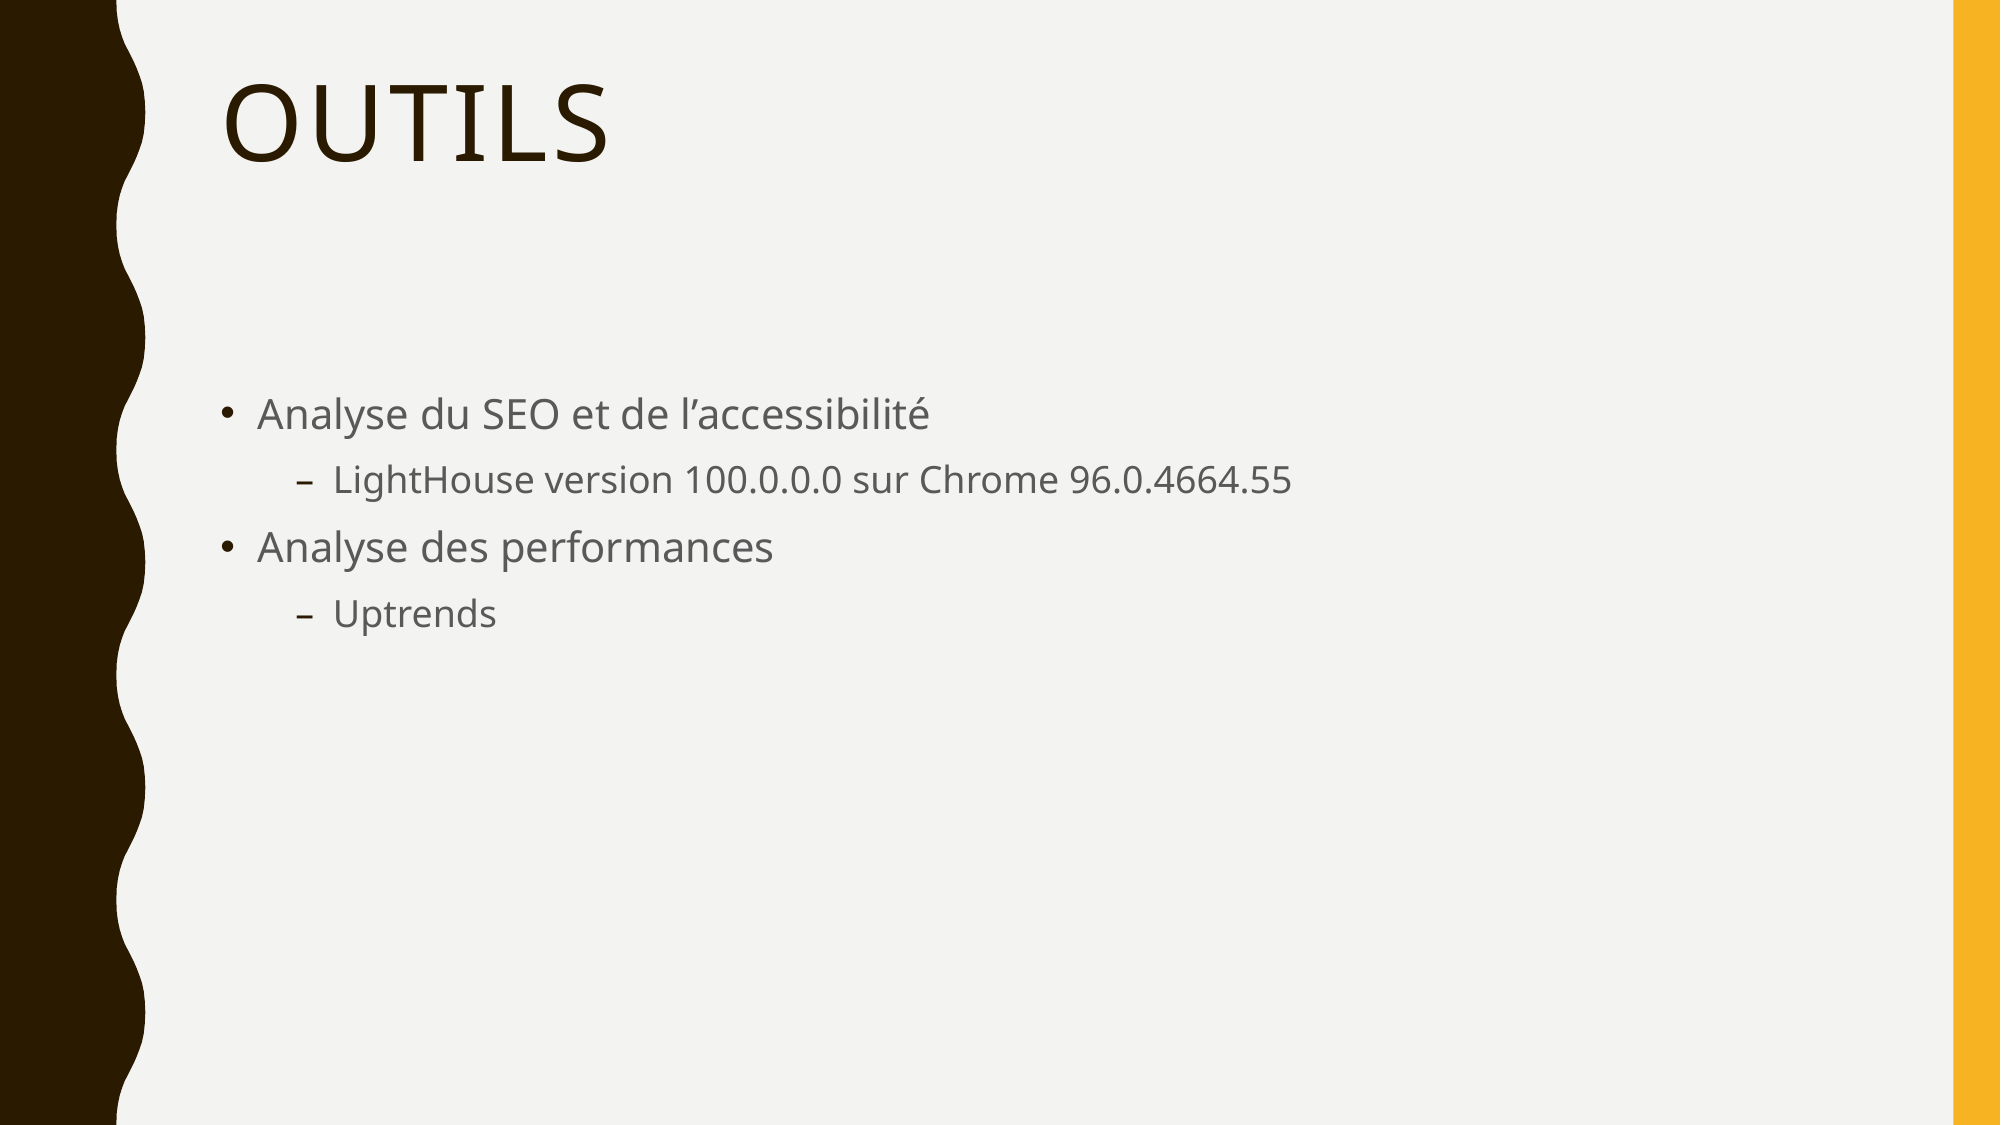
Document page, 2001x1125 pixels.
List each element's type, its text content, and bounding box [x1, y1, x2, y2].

title Outils [205, 62, 1875, 308]
list Analyse du SEO et de l’accessibilité LightHouse version 100.0.0.0 sur Chrome 96.0.4664.55 Analyse des performances Uptrends [205, 375, 1875, 965]
